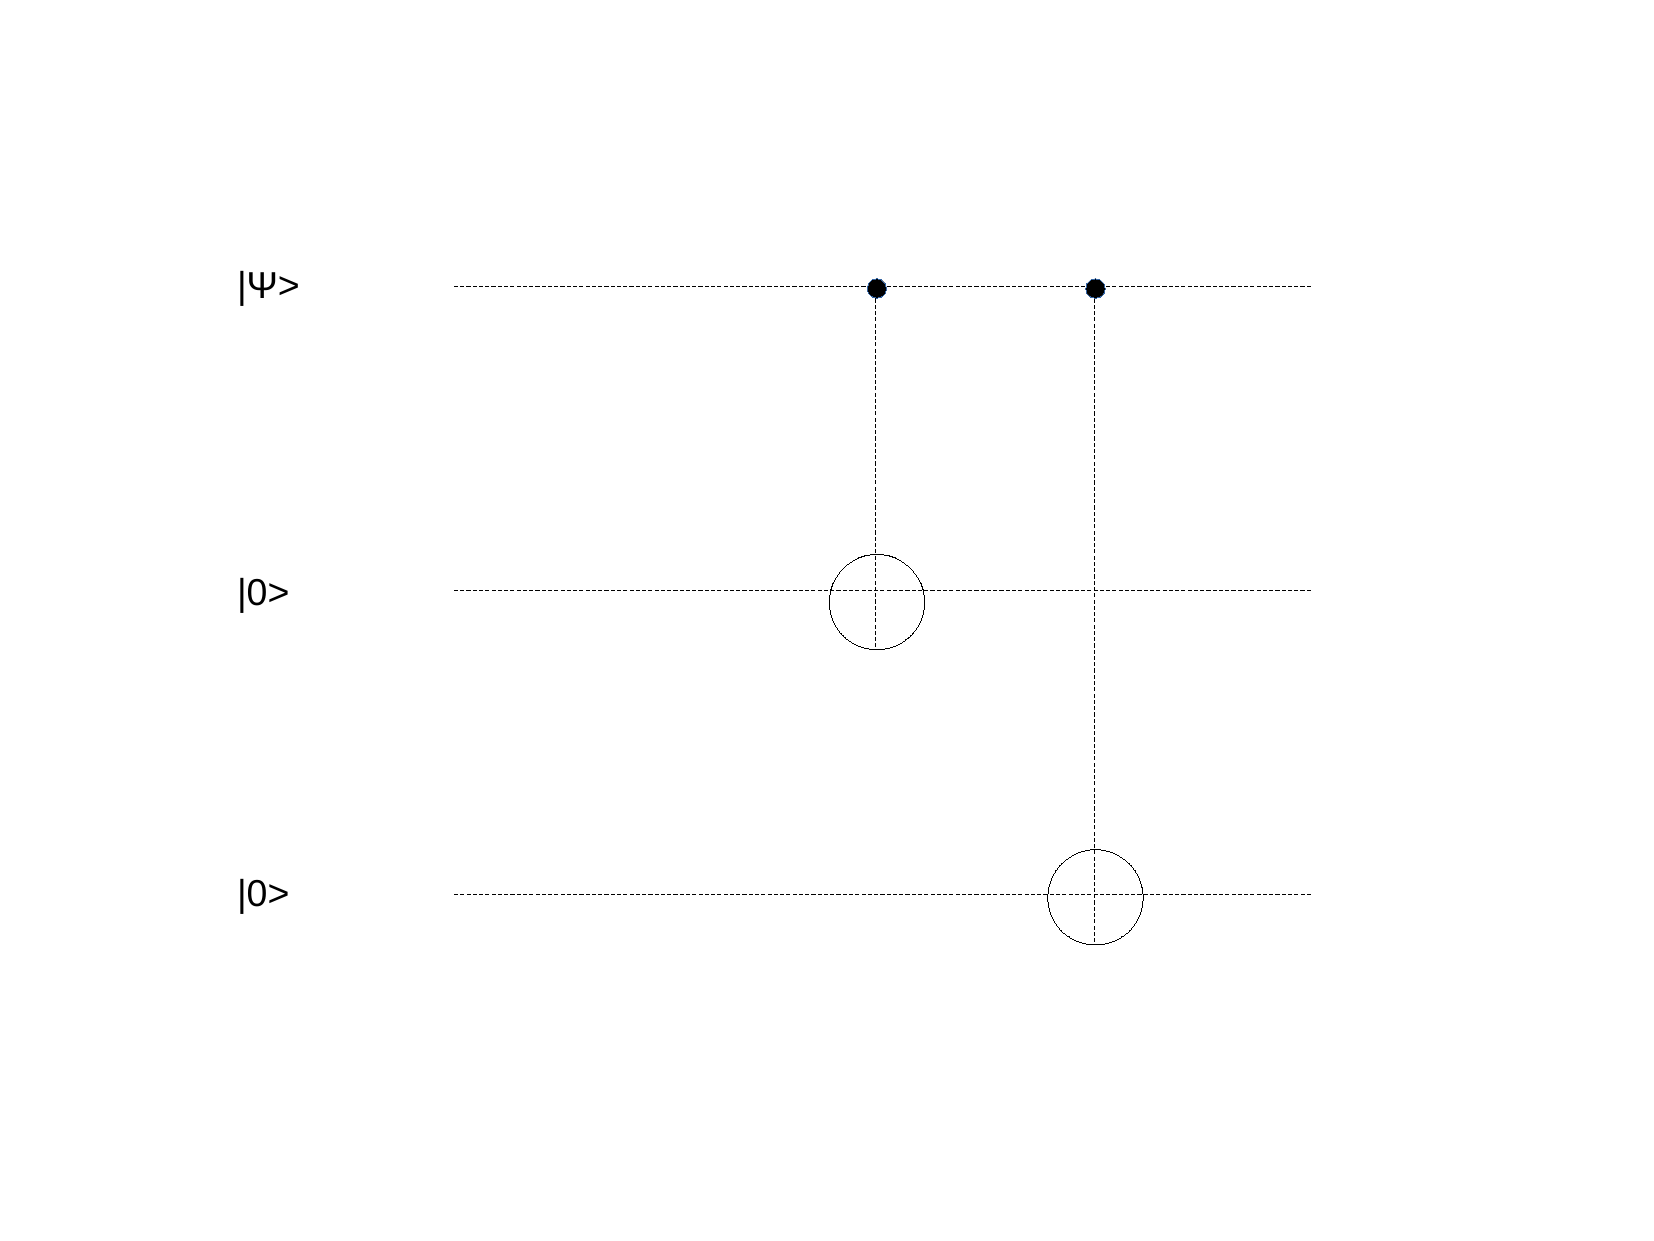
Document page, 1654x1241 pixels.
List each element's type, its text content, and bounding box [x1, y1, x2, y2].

text_box [867, 278, 887, 299]
text_box |Ψ> [222, 256, 374, 314]
text_box [1085, 278, 1106, 299]
text_box |0> [222, 563, 374, 621]
text_box |0> [222, 865, 374, 922]
